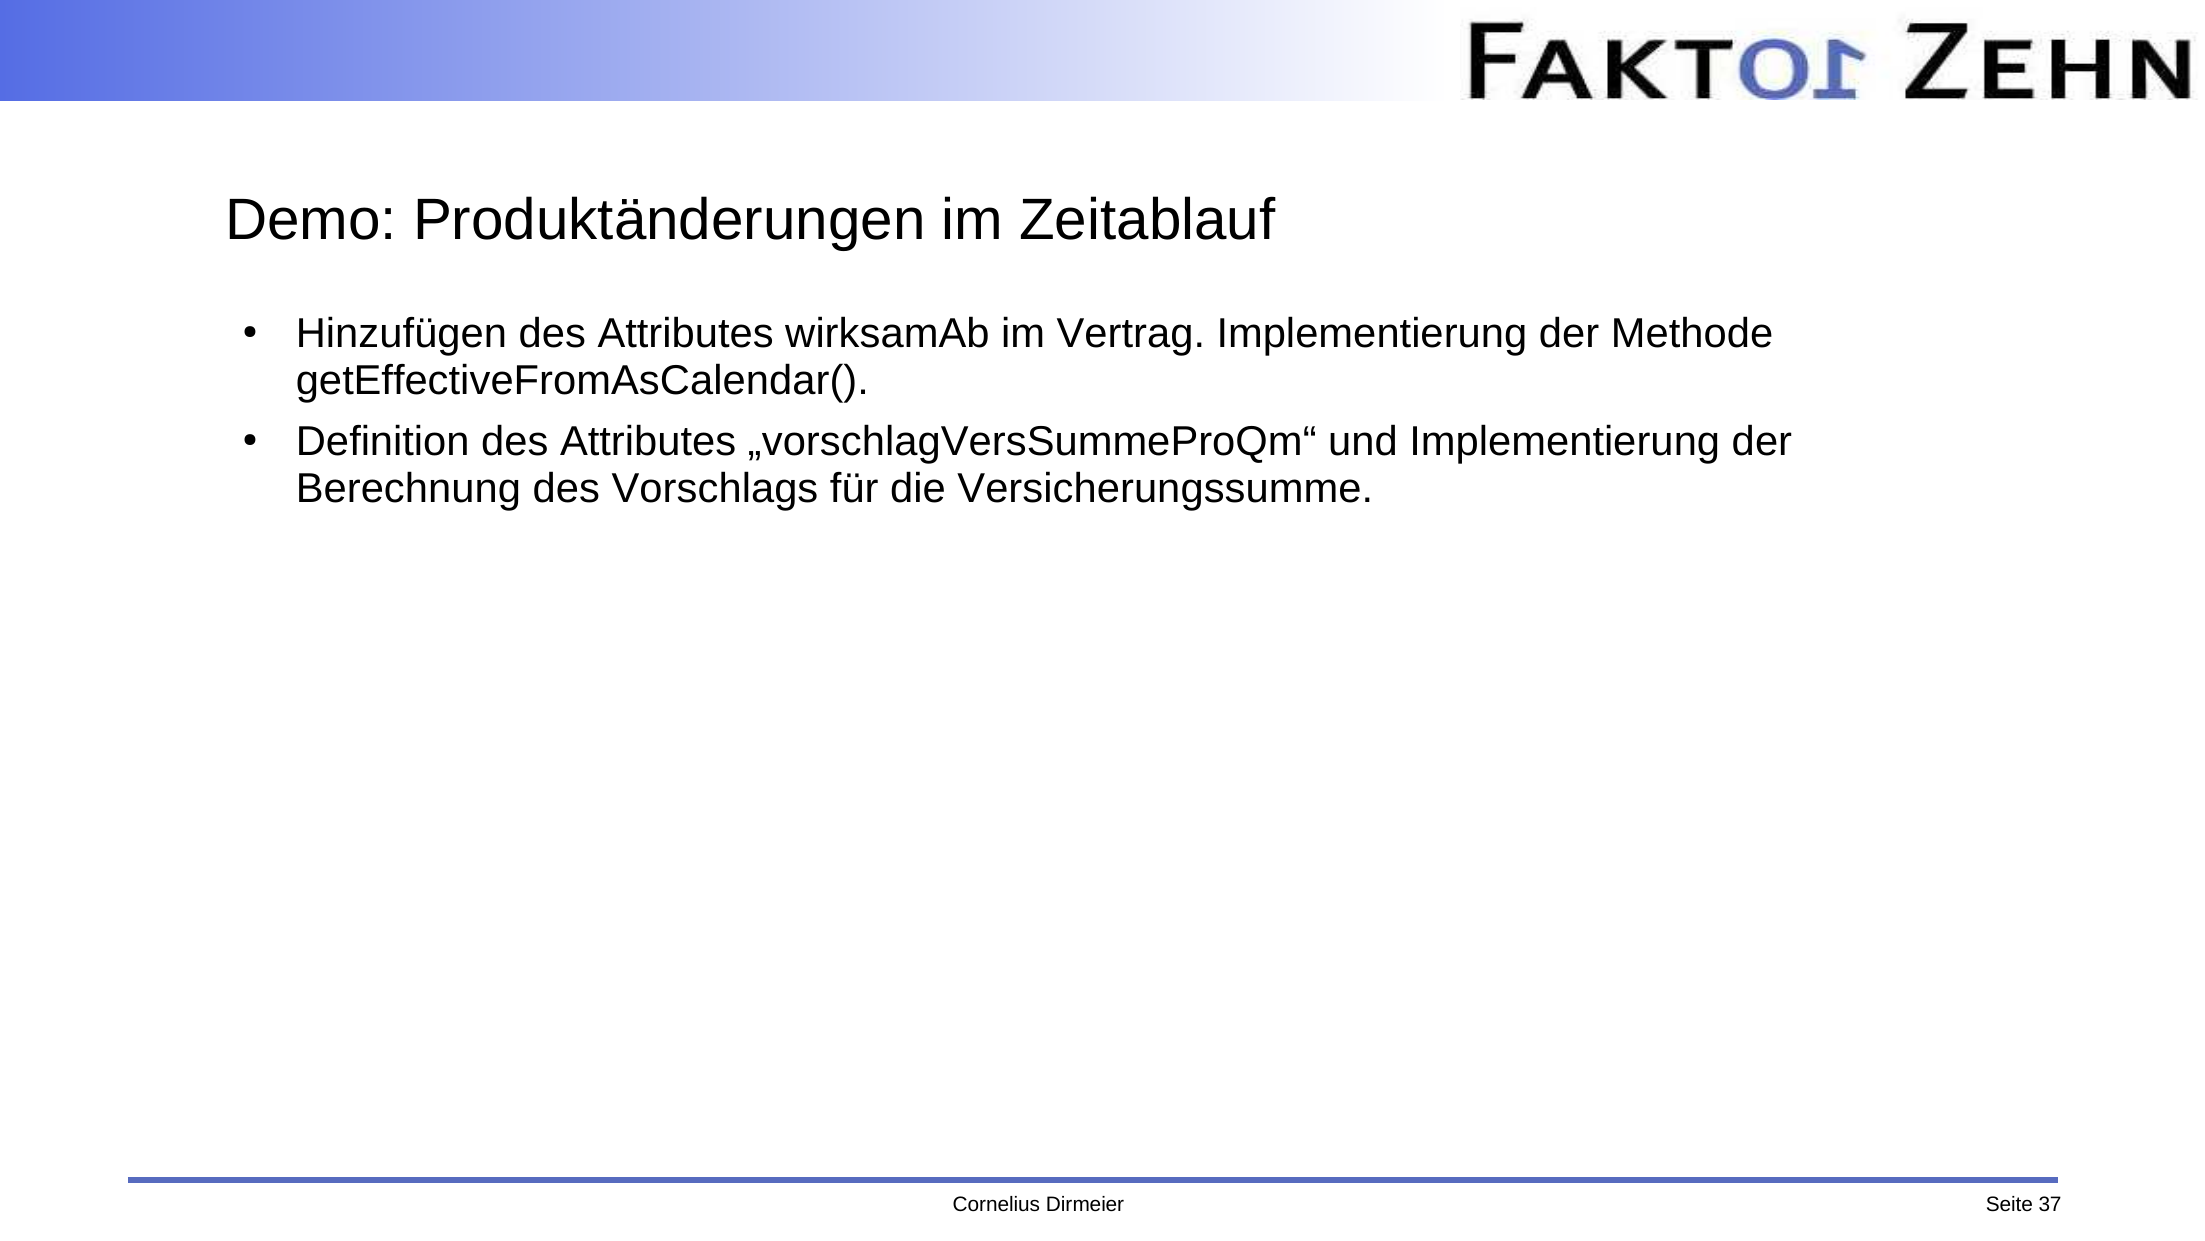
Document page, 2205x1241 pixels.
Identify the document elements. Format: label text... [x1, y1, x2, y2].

list Hinzufügen des Attributes wirksamAb im Vertrag. Implementierung der Methode getEffectiveFromAsCalendar(). Definition des Attributes „vorschlagVersSummeProQm“ und Implementierung der Berechnung des Vorschlags für die Versicherungssumme. [225, 310, 1981, 1078]
title Demo: Produktänderungen im Zeitablauf [225, 142, 2060, 296]
picture [1460, 7, 2202, 100]
